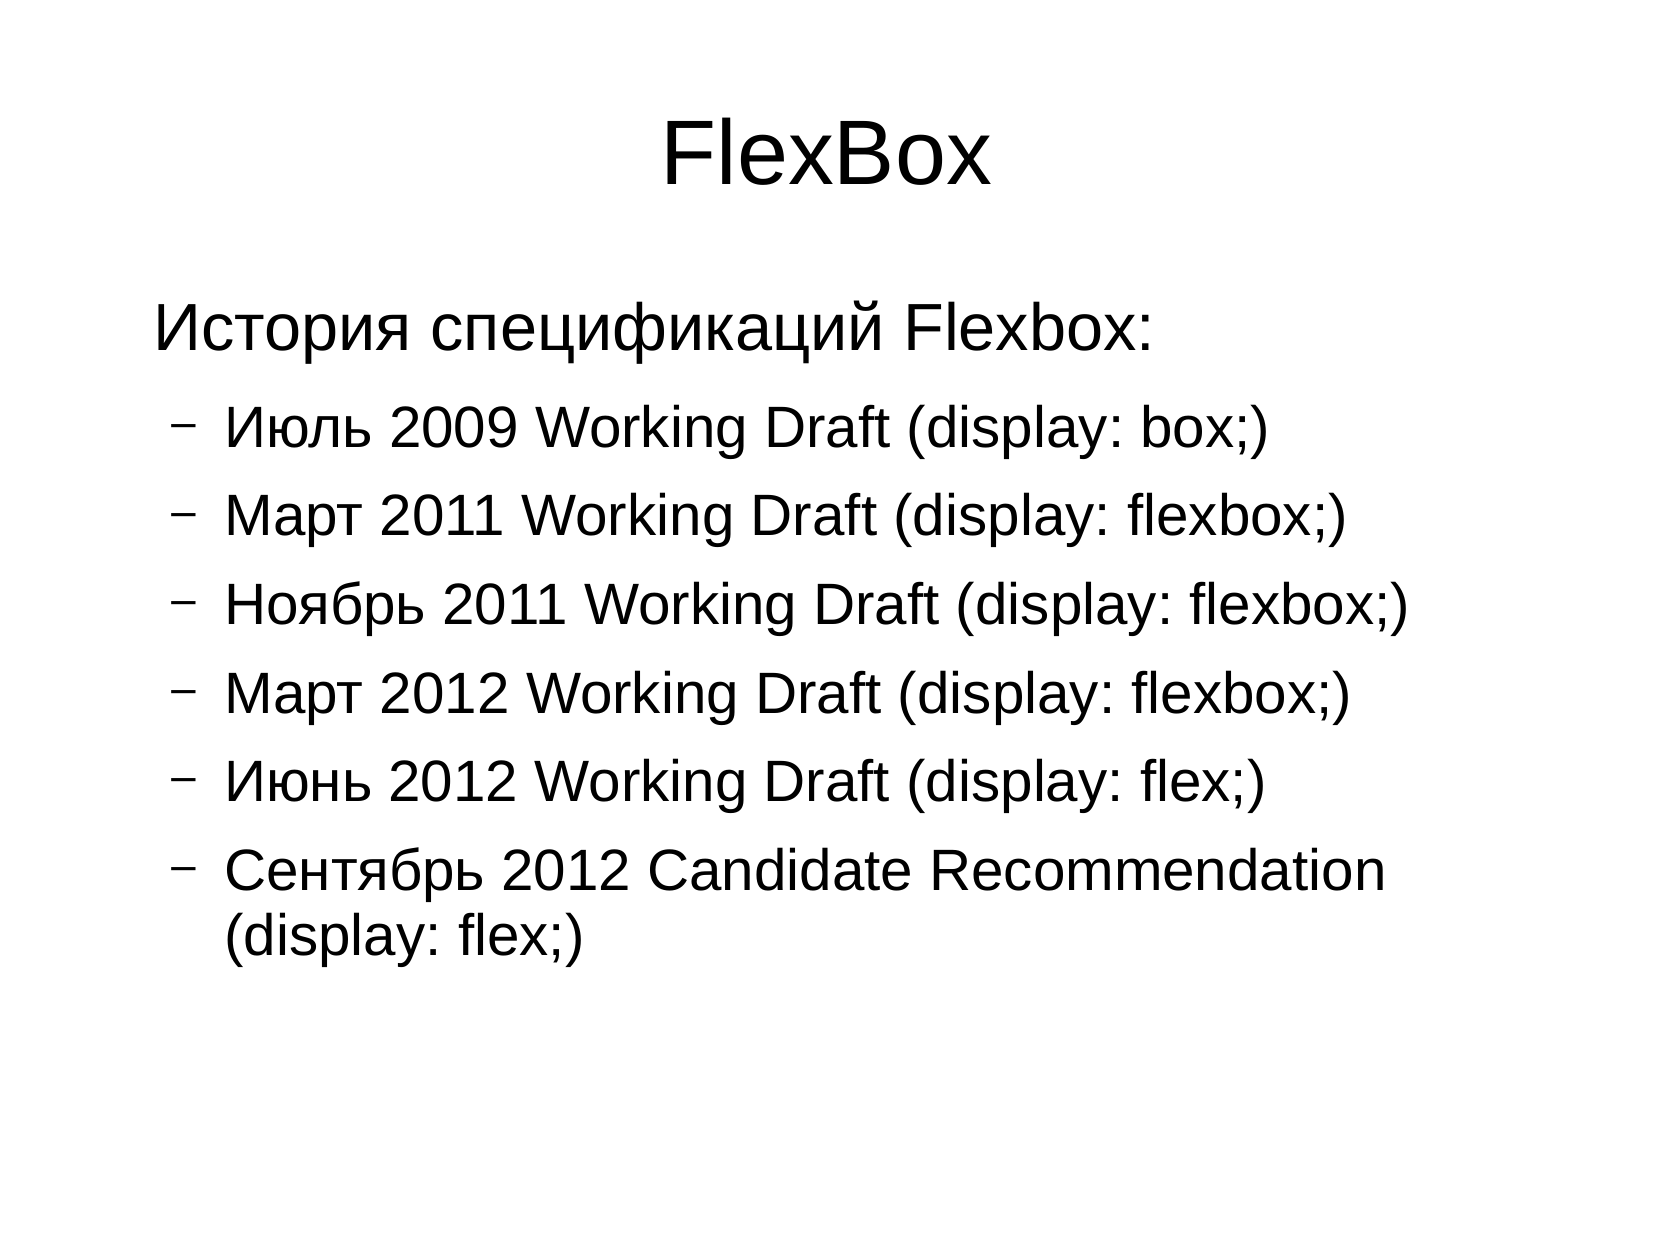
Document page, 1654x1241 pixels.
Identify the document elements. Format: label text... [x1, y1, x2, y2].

list История спецификаций Flexbox: Июль 2009 Working Draft (display: box;) Март 2011 Working Draft (display: flexbox;) Ноябрь 2011 Working Draft (display: flexbox;) Март 2012 Working Draft (display: flexbox;) Июнь 2012 Working Draft (display: flex;) Сентябрь 2012 Candidate Recommendation (display: flex;) [82, 290, 1571, 1010]
title FlexBox [82, 49, 1571, 257]
